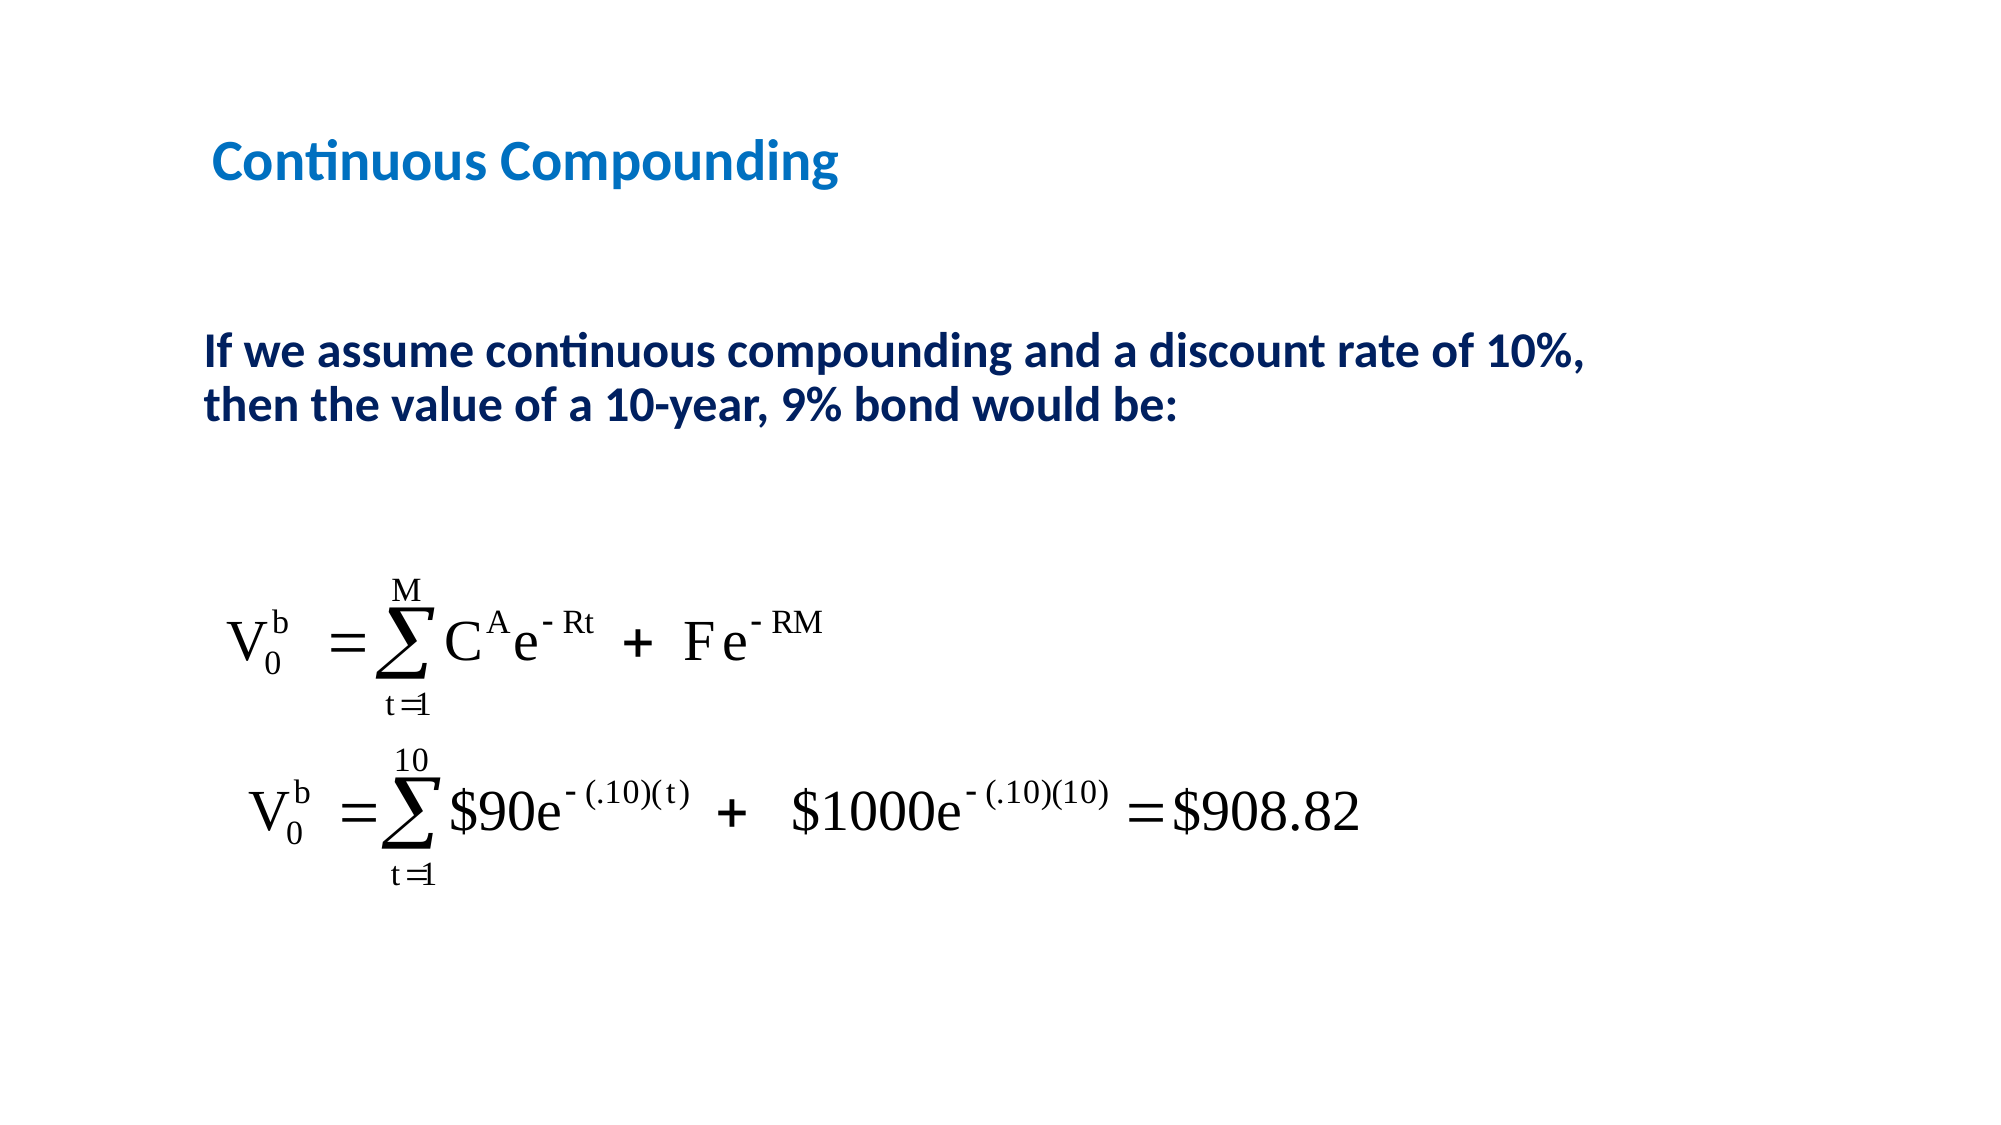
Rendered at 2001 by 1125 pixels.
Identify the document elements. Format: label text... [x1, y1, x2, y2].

chart [206, 561, 1370, 901]
text_box Continuous Compounding [197, 114, 1724, 200]
list If we assume continuous compounding and a discount rate of 10%, then the value of a 10-year, 9% bond would be: [188, 317, 1695, 852]
